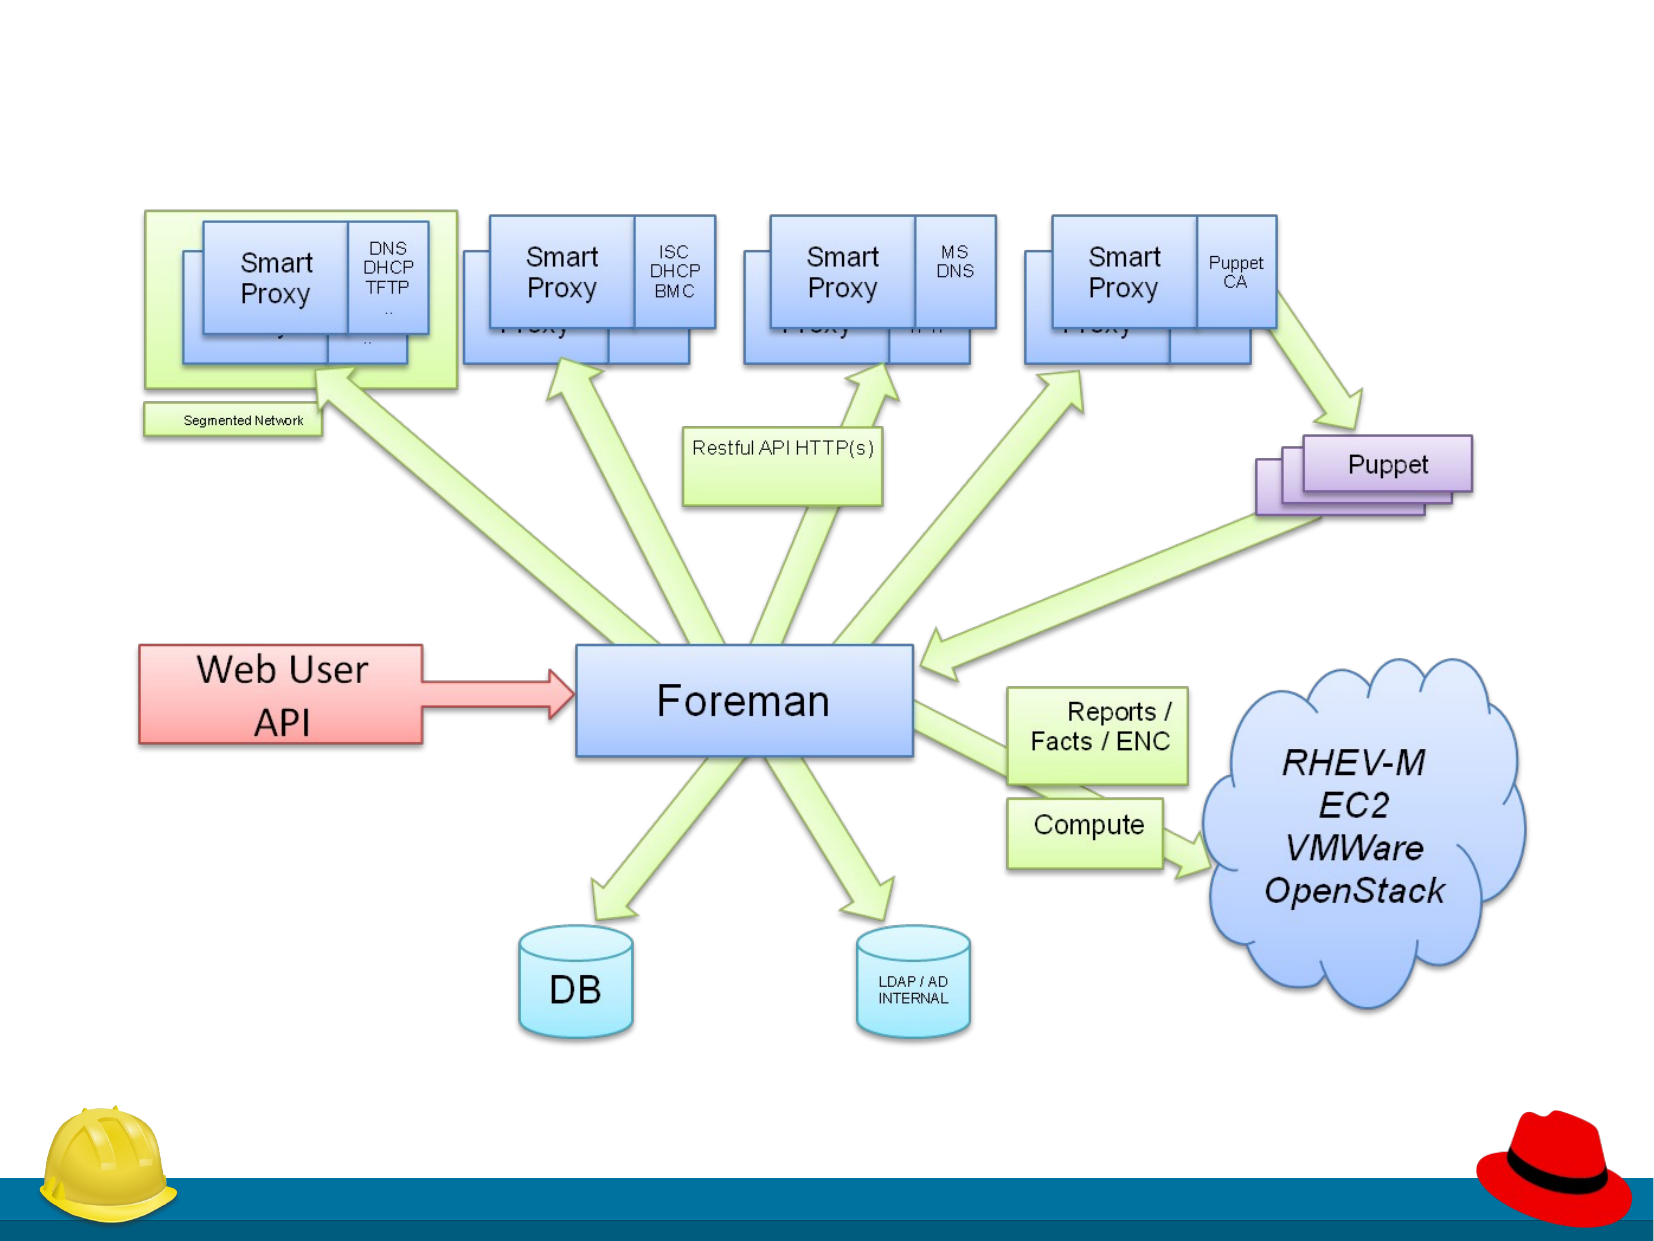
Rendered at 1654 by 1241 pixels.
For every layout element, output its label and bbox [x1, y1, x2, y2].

picture [23, 1086, 189, 1227]
picture [129, 204, 1536, 1052]
picture [1476, 1110, 1633, 1227]
